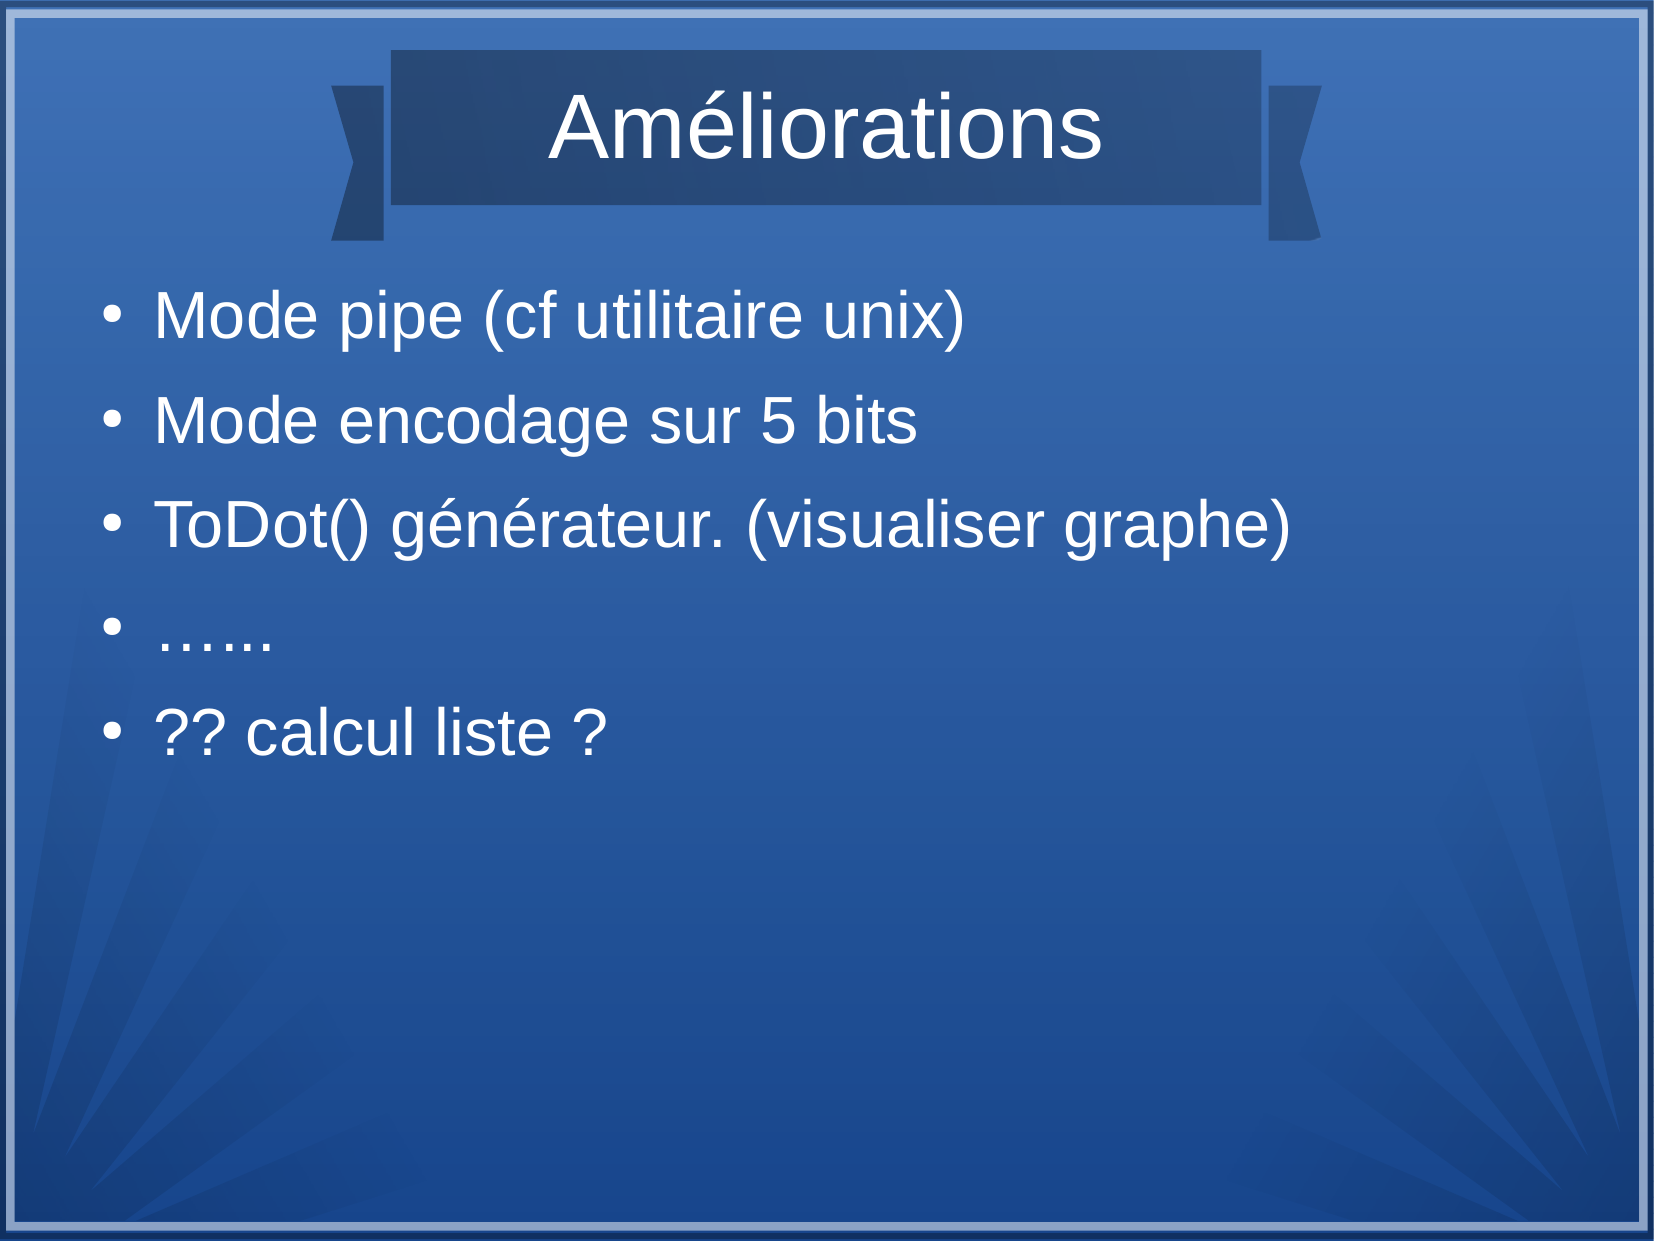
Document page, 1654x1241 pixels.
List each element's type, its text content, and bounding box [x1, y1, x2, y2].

list Mode pipe (cf utilitaire unix) Mode encodage sur 5 bits ToDot() générateur. (visualiser graphe) …... ?? calcul liste ? [82, 278, 1538, 1238]
title Améliorations [389, 49, 1264, 205]
